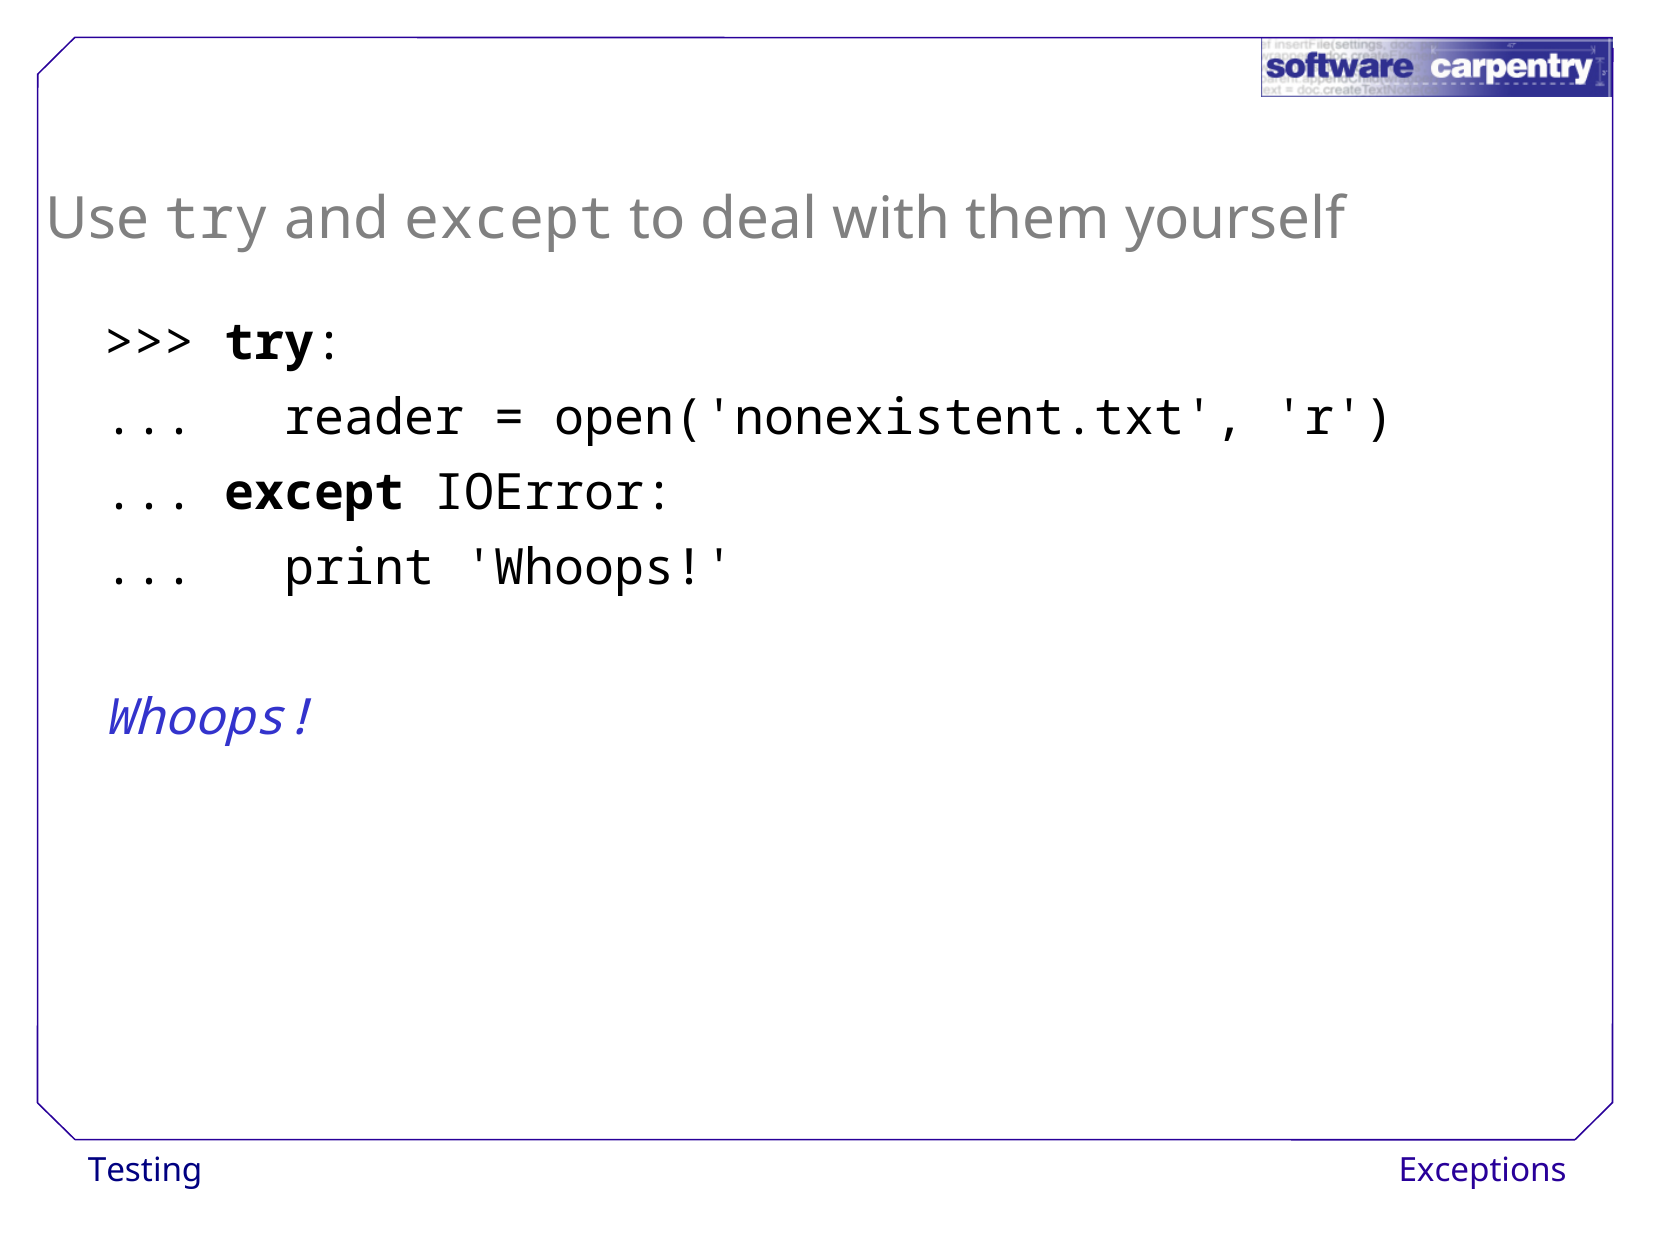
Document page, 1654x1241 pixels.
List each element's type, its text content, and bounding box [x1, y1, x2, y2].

text_box >>> try: ... reader = open('nonexistent.txt', 'r') ... except IOError: ... print 'Whoops!' Whoops! [89, 287, 1512, 1037]
text_box Use try and except to deal with them yourself [31, 138, 1511, 259]
picture [1261, 39, 1613, 97]
